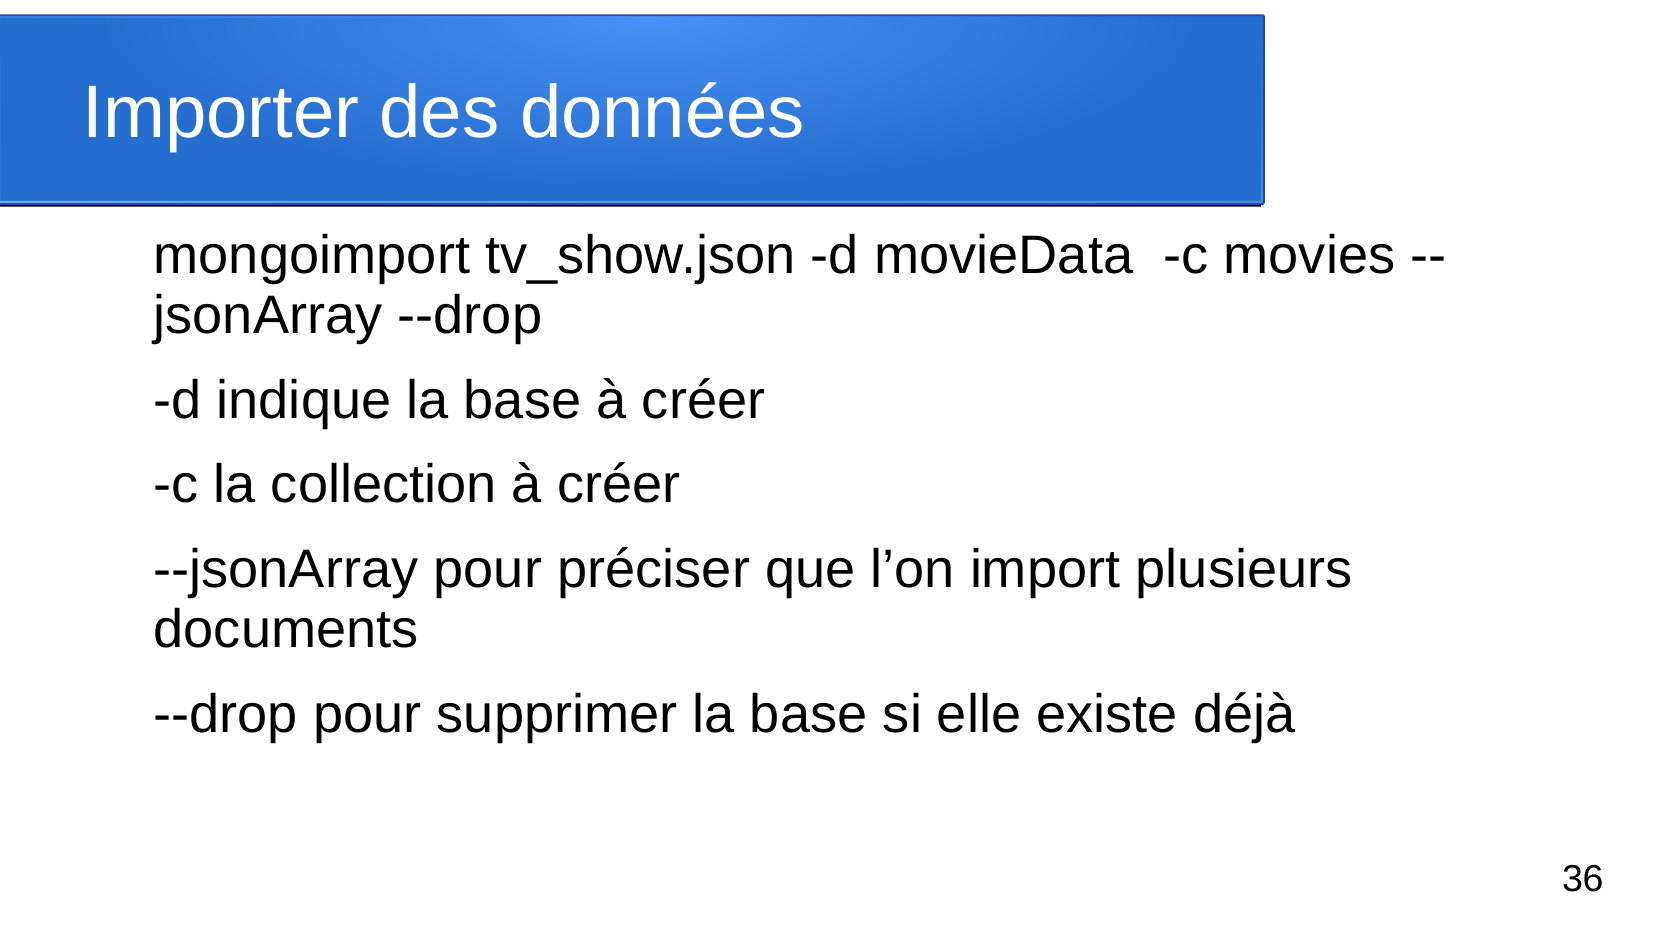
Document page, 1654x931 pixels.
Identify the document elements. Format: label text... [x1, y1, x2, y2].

list mongoimport tv_show.json -d movieData -c movies --jsonArray --drop -d indique la base à créer -c la collection à créer --jsonArray pour préciser que l’on import plusieurs documents --drop pour supprimer la base si elle existe déjà [82, 224, 1571, 764]
title Importer des données [82, 35, 1235, 189]
text_box 36 [1547, 850, 1619, 908]
